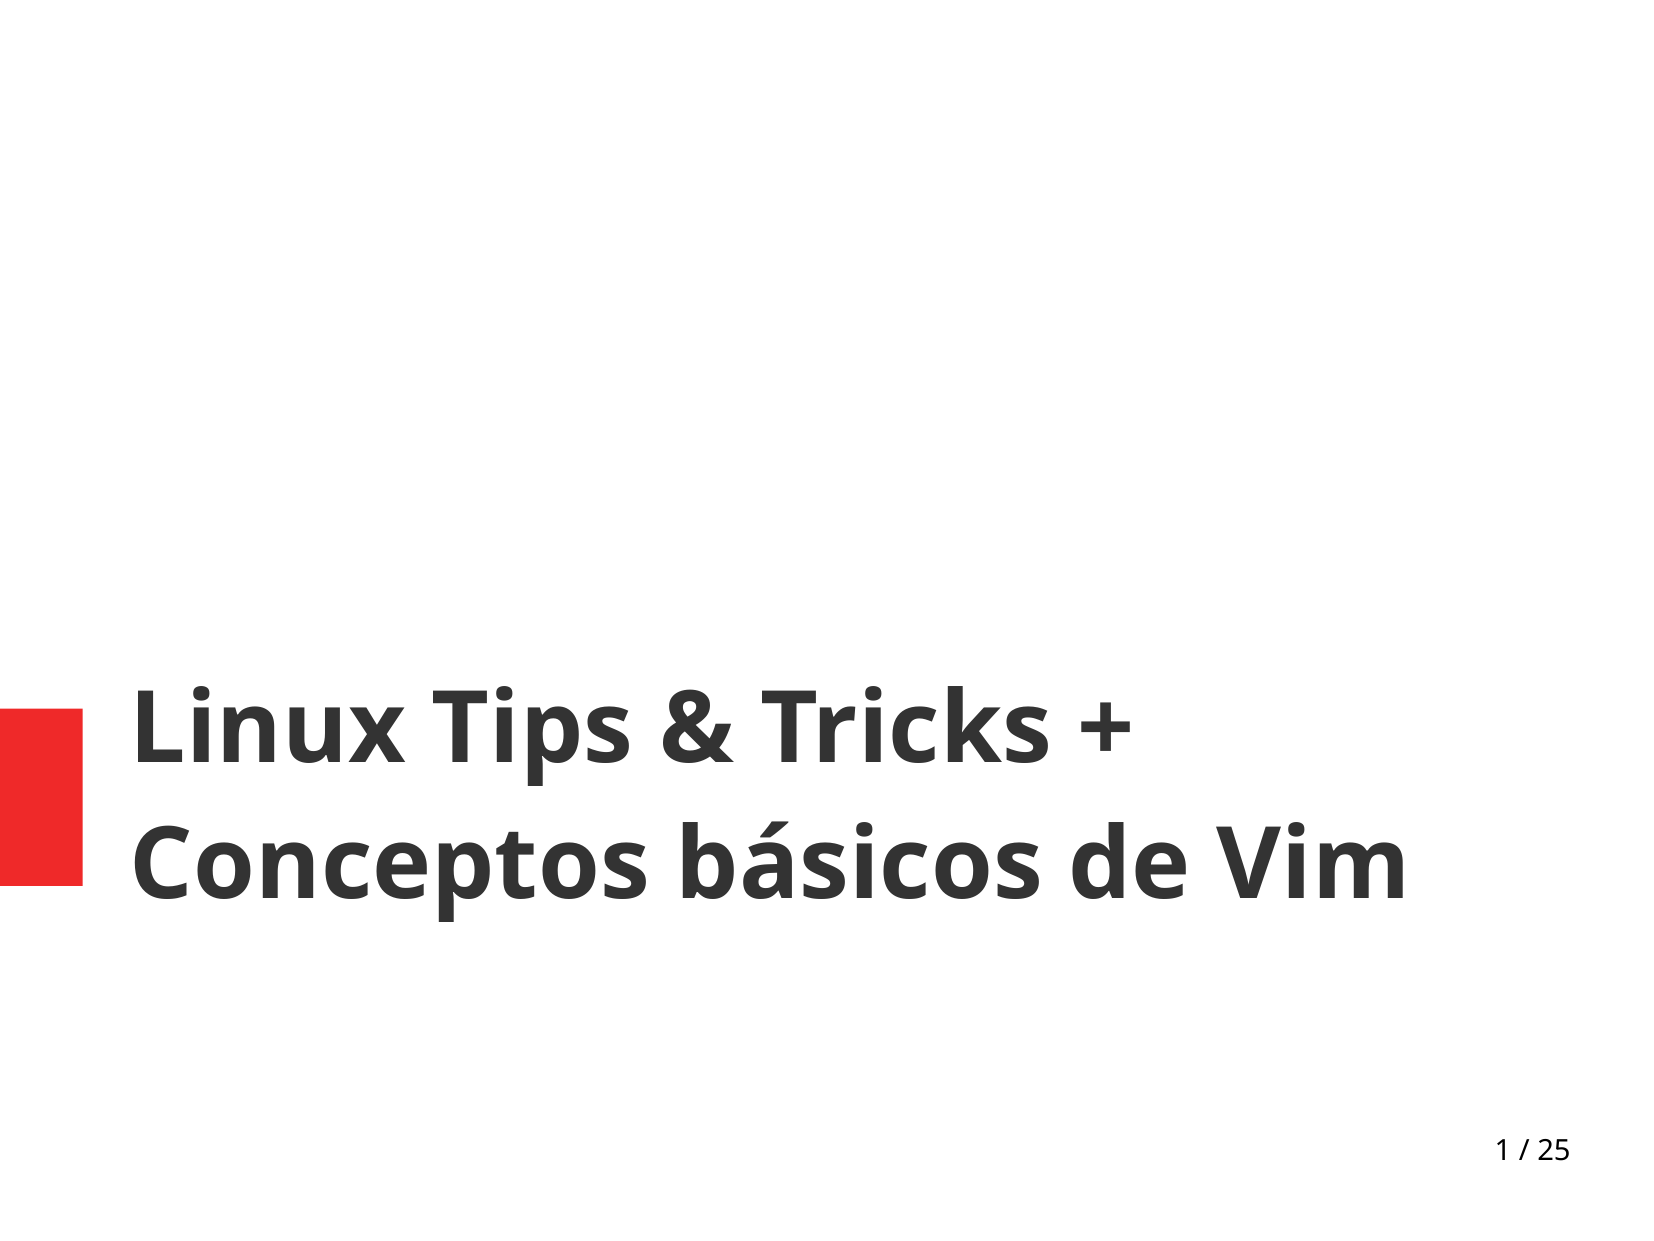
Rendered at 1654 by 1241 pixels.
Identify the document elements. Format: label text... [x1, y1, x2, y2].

title Linux Tips & Tricks + Conceptos básicos de Vim [129, 655, 1536, 928]
